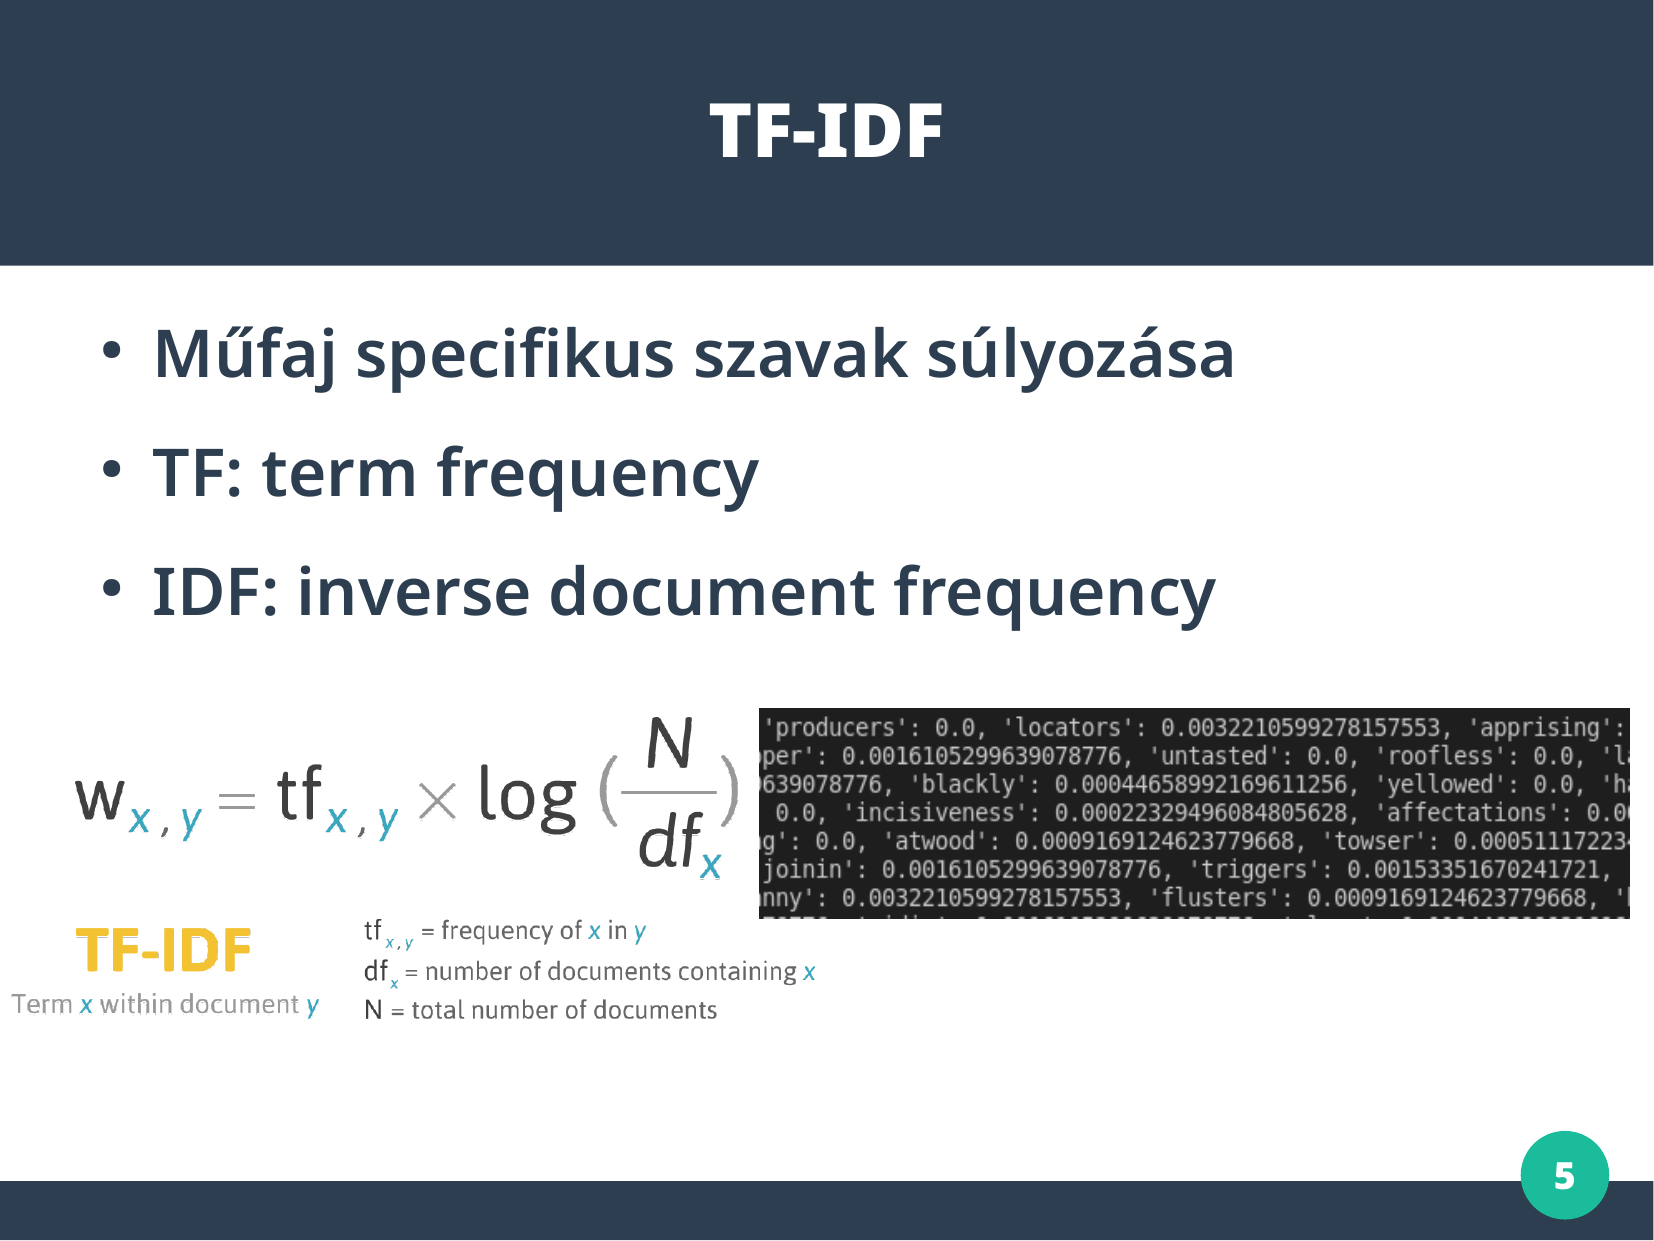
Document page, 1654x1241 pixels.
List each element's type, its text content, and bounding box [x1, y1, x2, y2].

title TF-IDF [59, 49, 1595, 207]
picture [0, 708, 1630, 1040]
list Műfaj specifikus szavak súlyozása TF: term frequency IDF: inverse document frequency [82, 307, 1630, 638]
